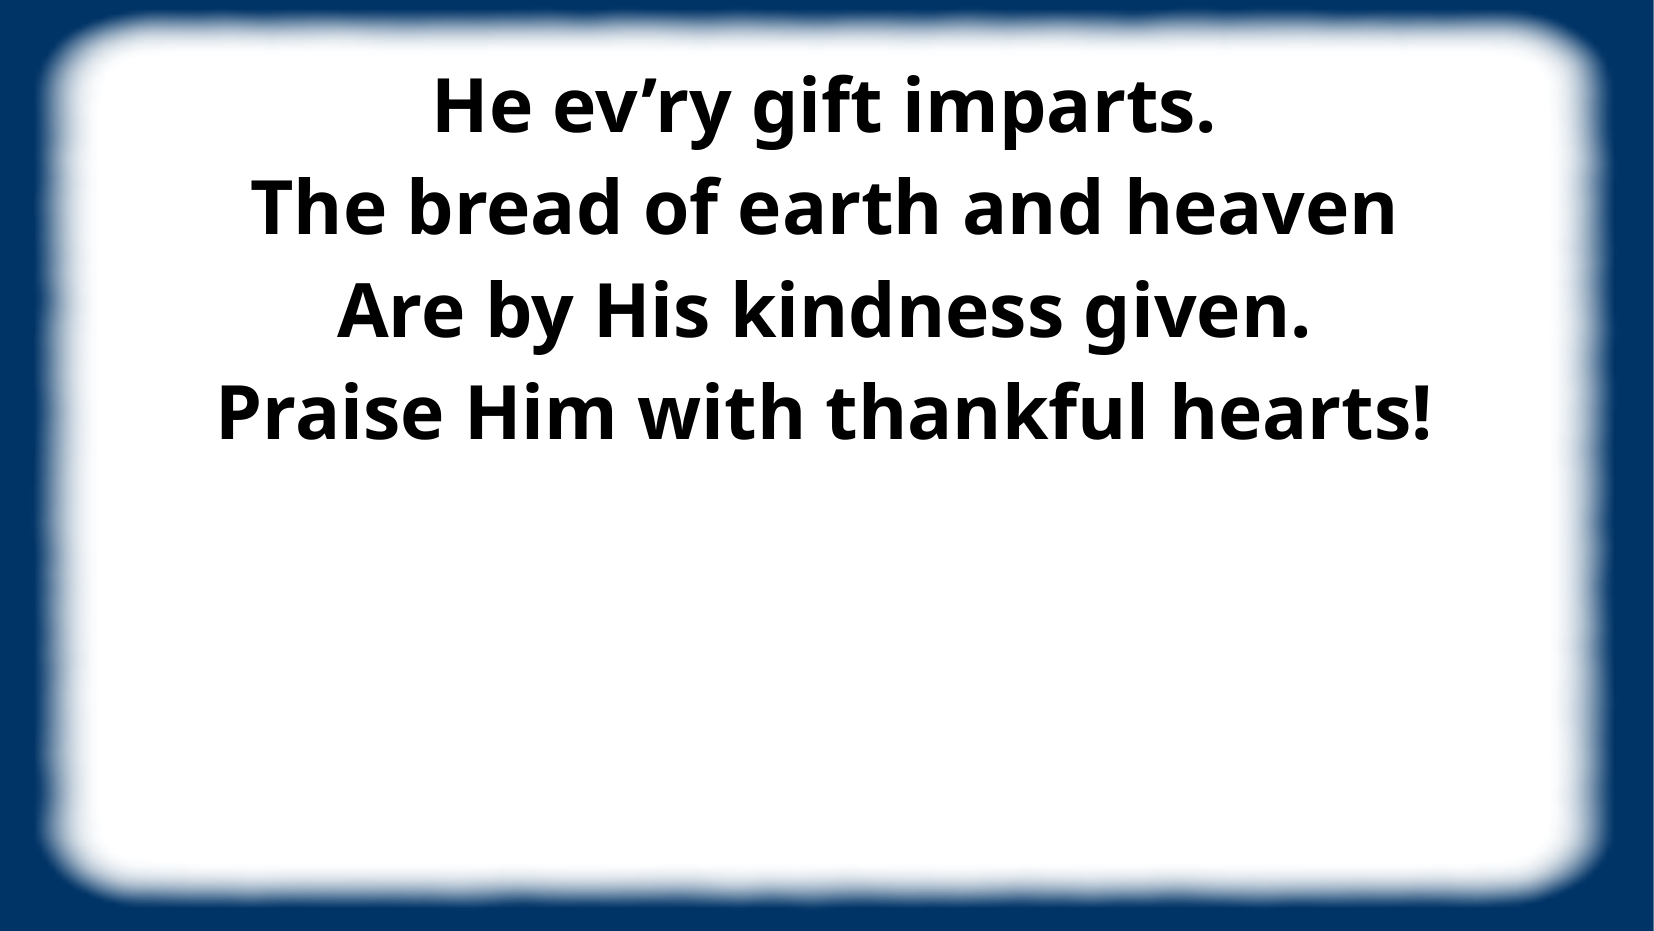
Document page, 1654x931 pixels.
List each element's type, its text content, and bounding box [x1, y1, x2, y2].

picture [0, 0, 1654, 931]
text_box He ev’ry gift imparts. The bread of earth and heaven Are by His kindness given. Praise Him with thankful hearts! [90, 45, 1561, 460]
